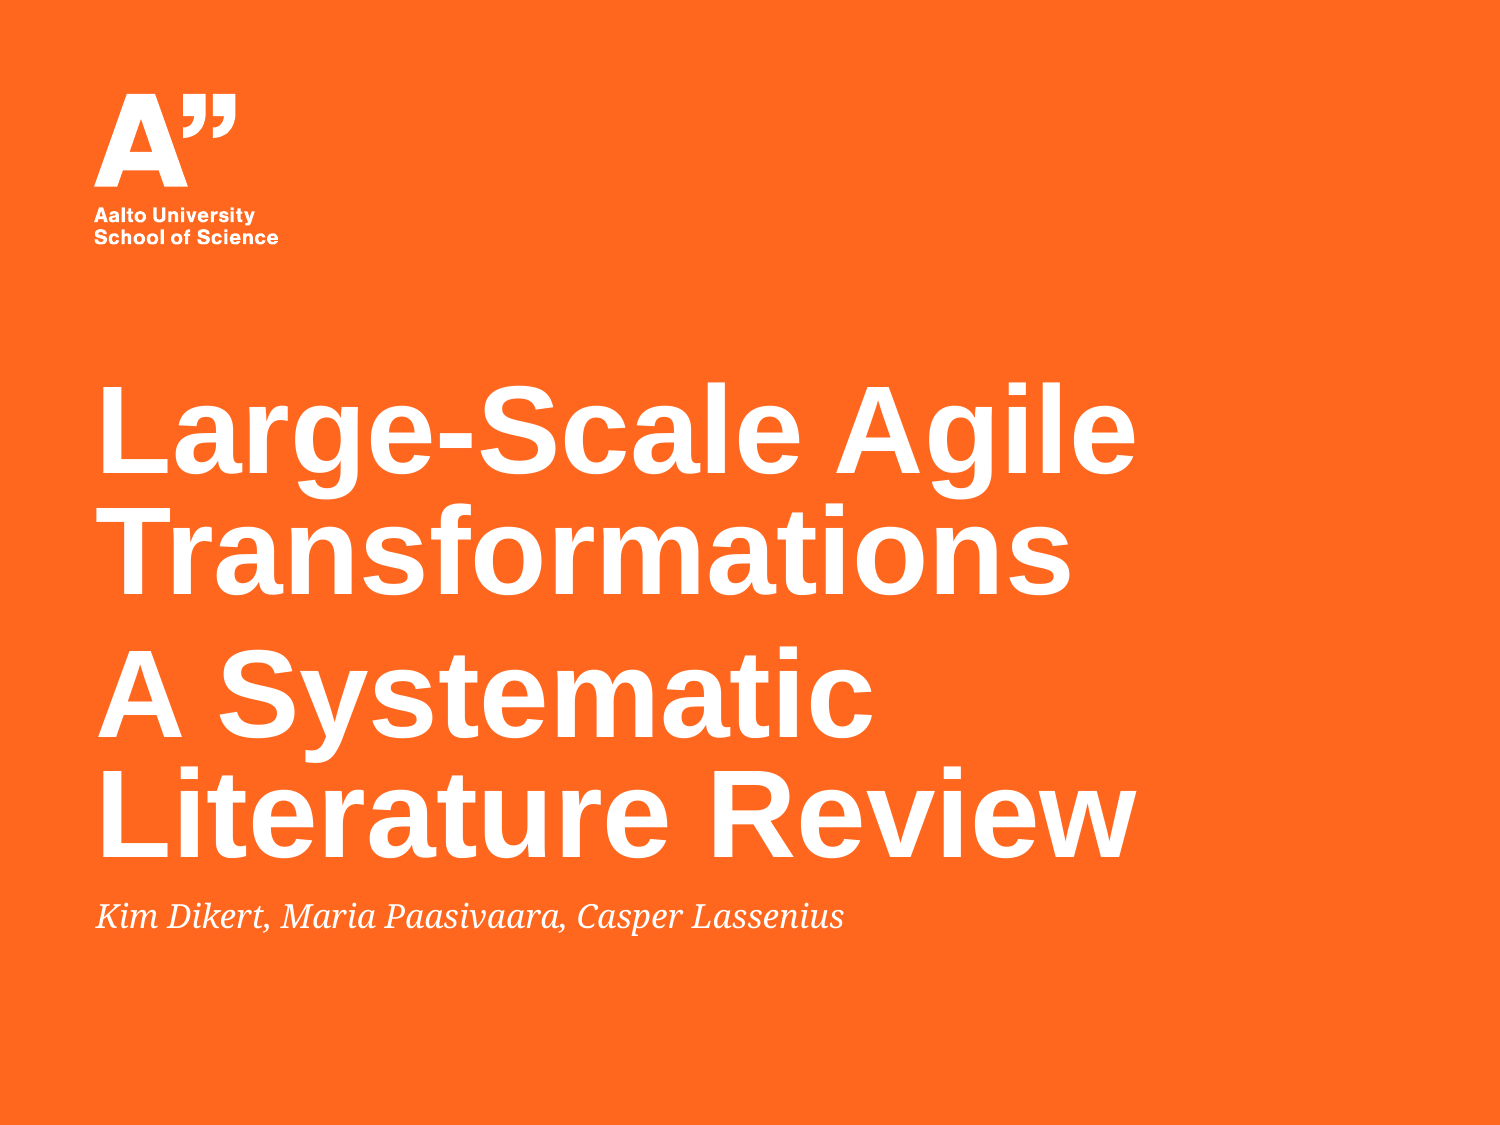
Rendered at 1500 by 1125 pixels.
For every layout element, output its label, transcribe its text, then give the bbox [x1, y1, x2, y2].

text_box Large-Scale Agile Transformations A Systematic Literature Review [95, 104, 1405, 882]
text_box Kim Dikert, Maria Paasivaara, Casper Lassenius [95, 894, 979, 1025]
